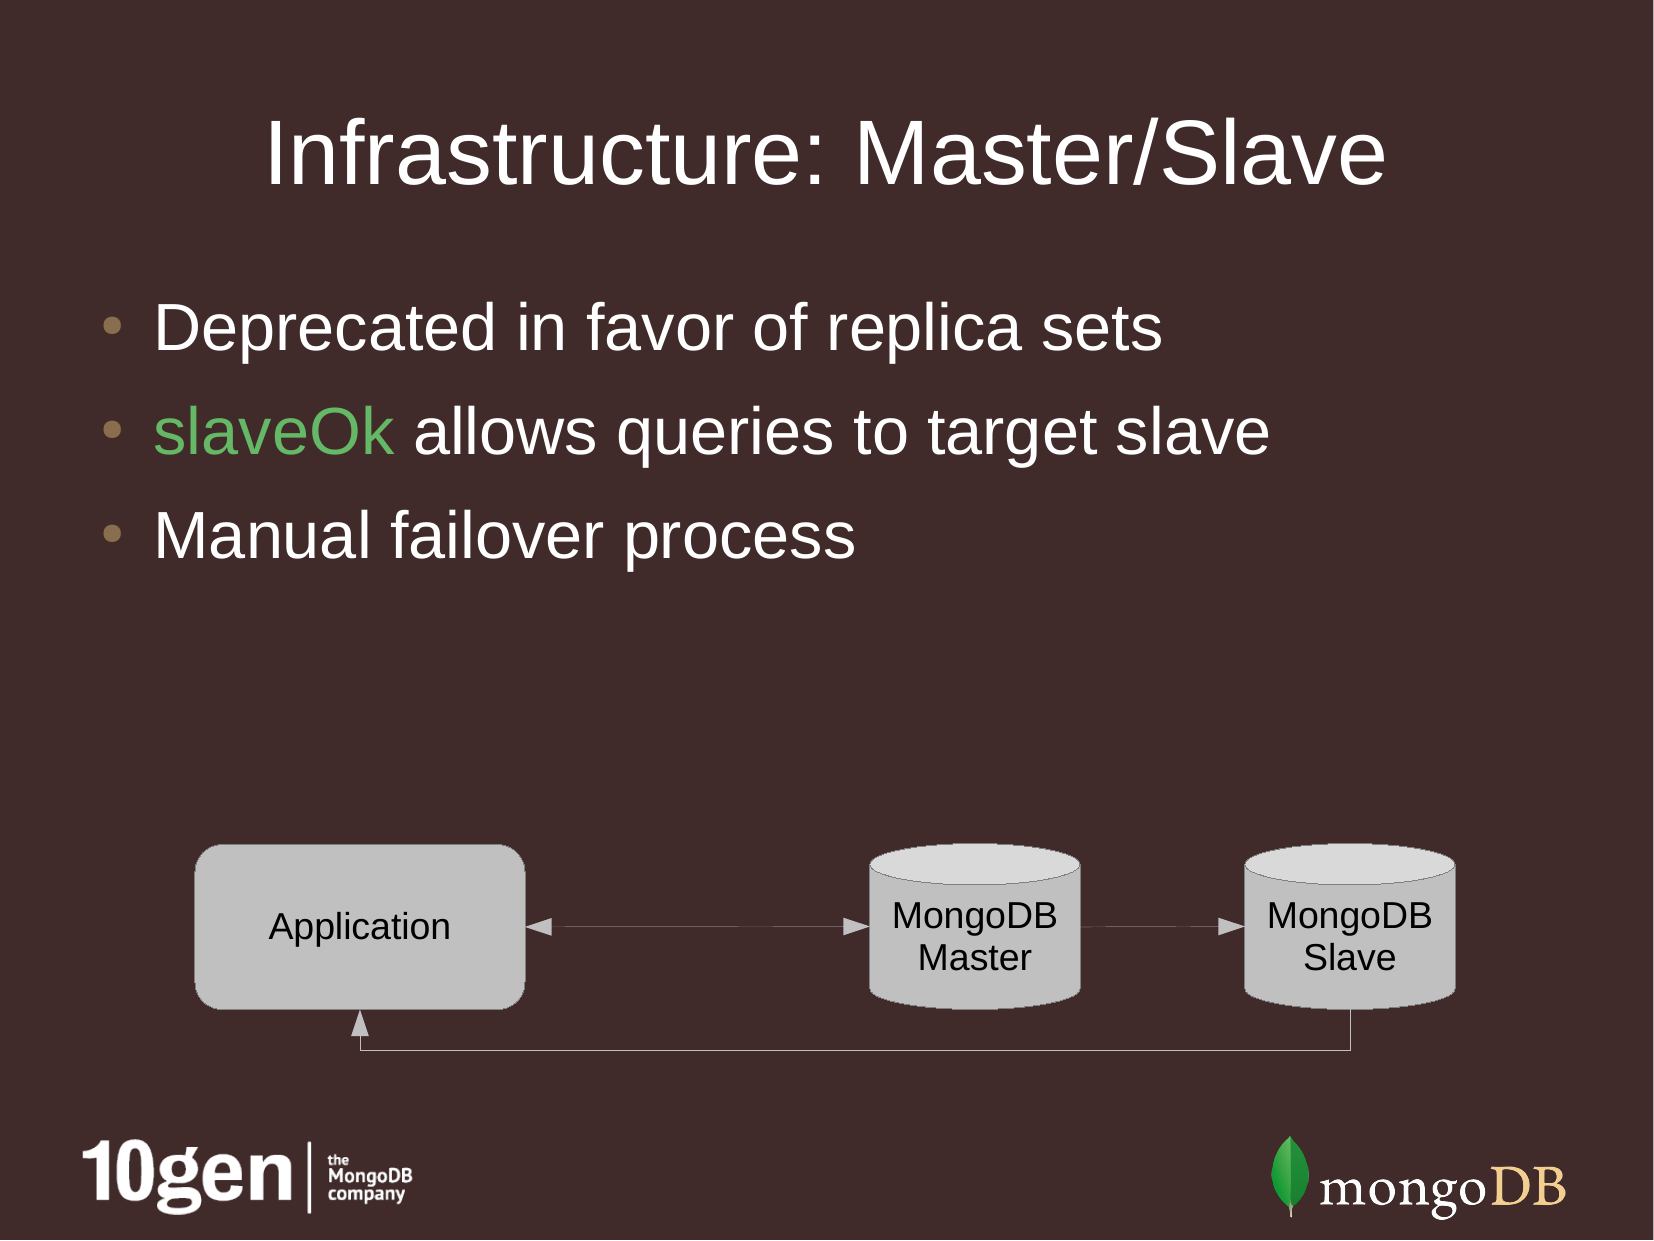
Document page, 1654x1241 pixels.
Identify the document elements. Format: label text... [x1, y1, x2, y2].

picture [1260, 1124, 1576, 1230]
text_box MongoDB Slave [1244, 865, 1456, 1010]
title Infrastructure: Master/Slave [82, 49, 1571, 257]
text_box MongoDB Master [869, 865, 1081, 1010]
list Deprecated in favor of replica sets slaveOk allows queries to target slave Manual failover process [82, 290, 1571, 1109]
text_box Application [194, 844, 526, 1010]
picture [82, 1139, 413, 1215]
